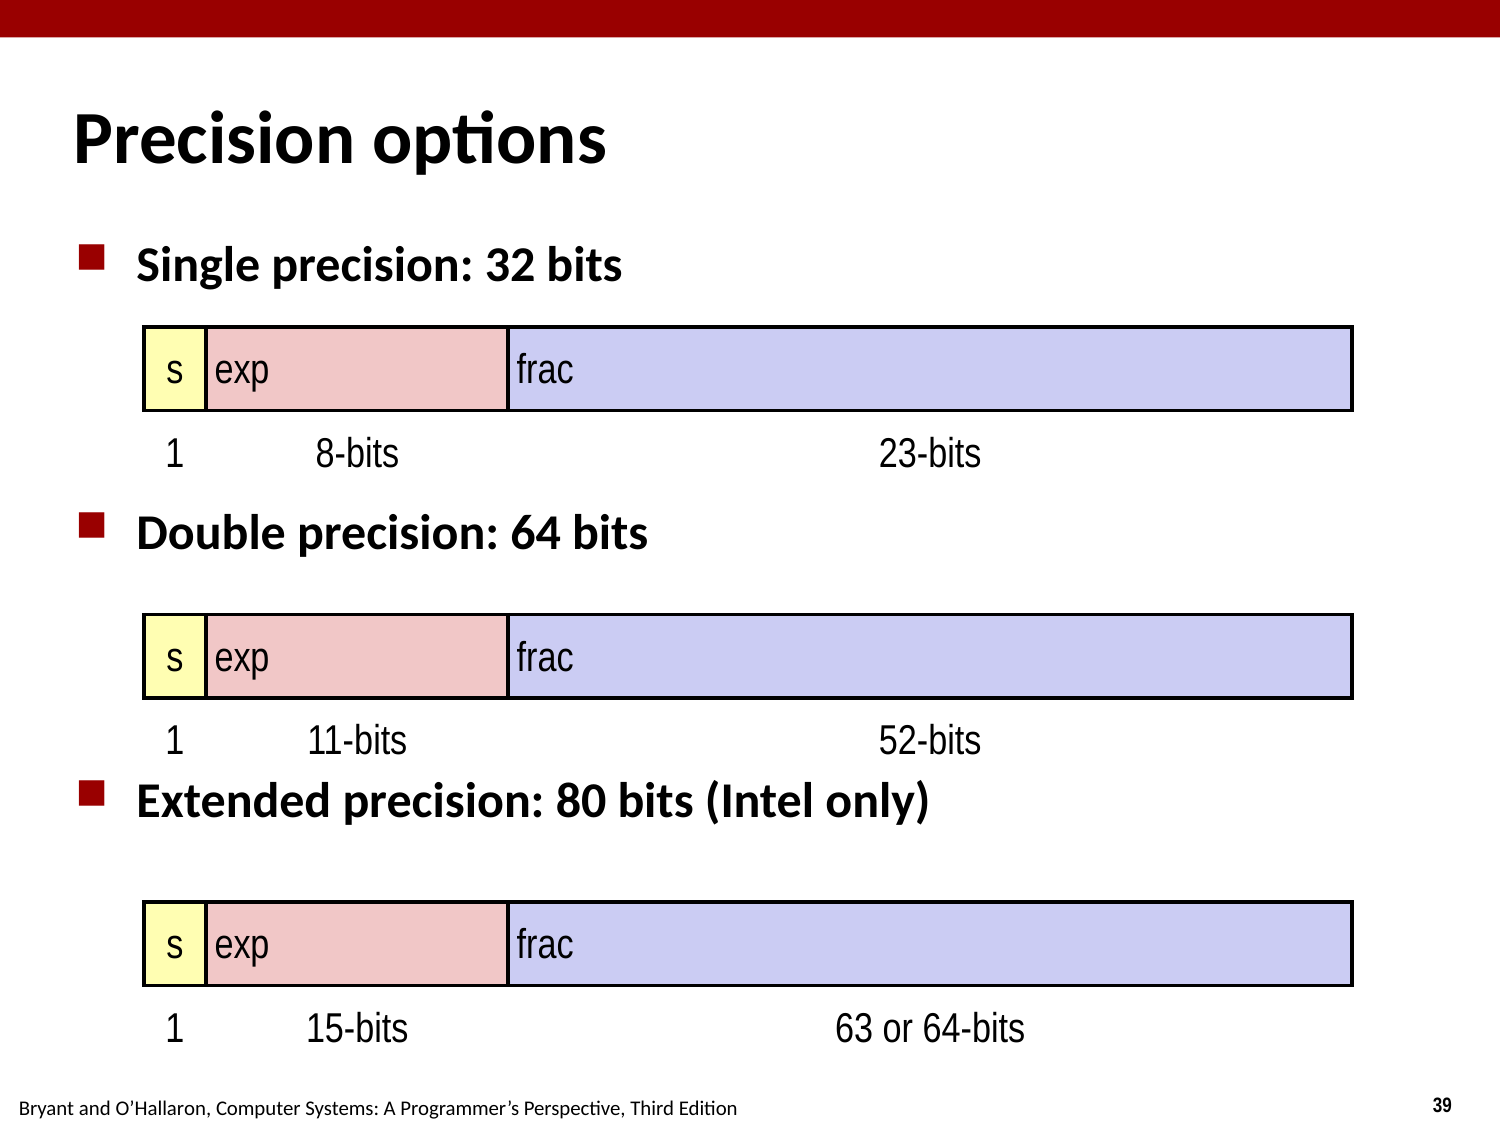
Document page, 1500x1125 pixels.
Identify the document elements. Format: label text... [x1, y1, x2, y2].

table_cell 1 [144, 987, 206, 1069]
list Single precision: 32 bits Double precision: 64 bits Extended precision: 80 bits (Intel only) [65, 223, 1361, 1040]
table_cell 52-bits [508, 700, 1352, 781]
table_header s [146, 904, 204, 984]
table_header exp [208, 616, 506, 696]
title Precision options [58, 71, 1304, 197]
table_cell 63 or 64-bits [508, 987, 1352, 1069]
table_cell 1 [144, 700, 206, 781]
table_header frac [510, 329, 1350, 409]
table_cell 23-bits [508, 412, 1352, 494]
table_header s [146, 329, 204, 409]
table_cell 8-bits [206, 412, 508, 494]
table_header frac [510, 616, 1350, 696]
table_header s [146, 616, 204, 696]
table_cell 11-bits [206, 700, 508, 781]
table_header exp [208, 329, 506, 409]
table_cell 15-bits [206, 987, 508, 1069]
table_header exp [208, 904, 506, 984]
table_header frac [510, 904, 1350, 984]
table_cell 1 [144, 412, 206, 494]
